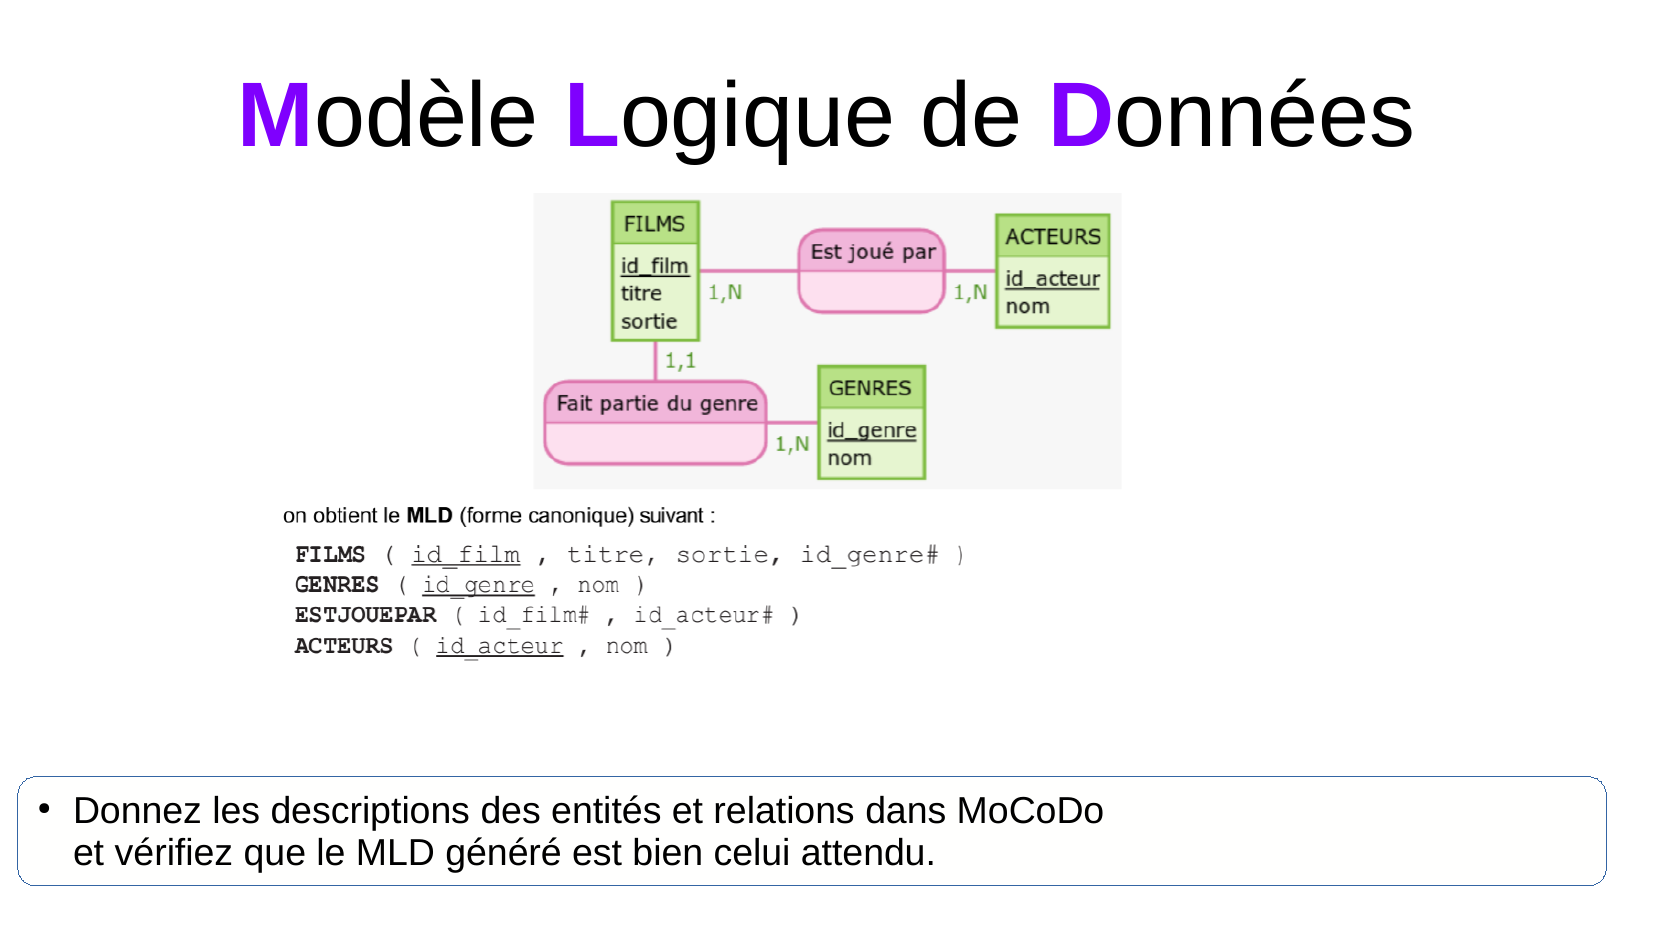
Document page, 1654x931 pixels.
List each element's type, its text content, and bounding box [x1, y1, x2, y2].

picture [265, 192, 1388, 661]
title Modèle Logique de Données [82, 37, 1571, 193]
text_box Donnez les descriptions des entités et relations dans MoCoDo et vérifiez que le MLD généré est bien celui attendu. [17, 776, 1607, 886]
